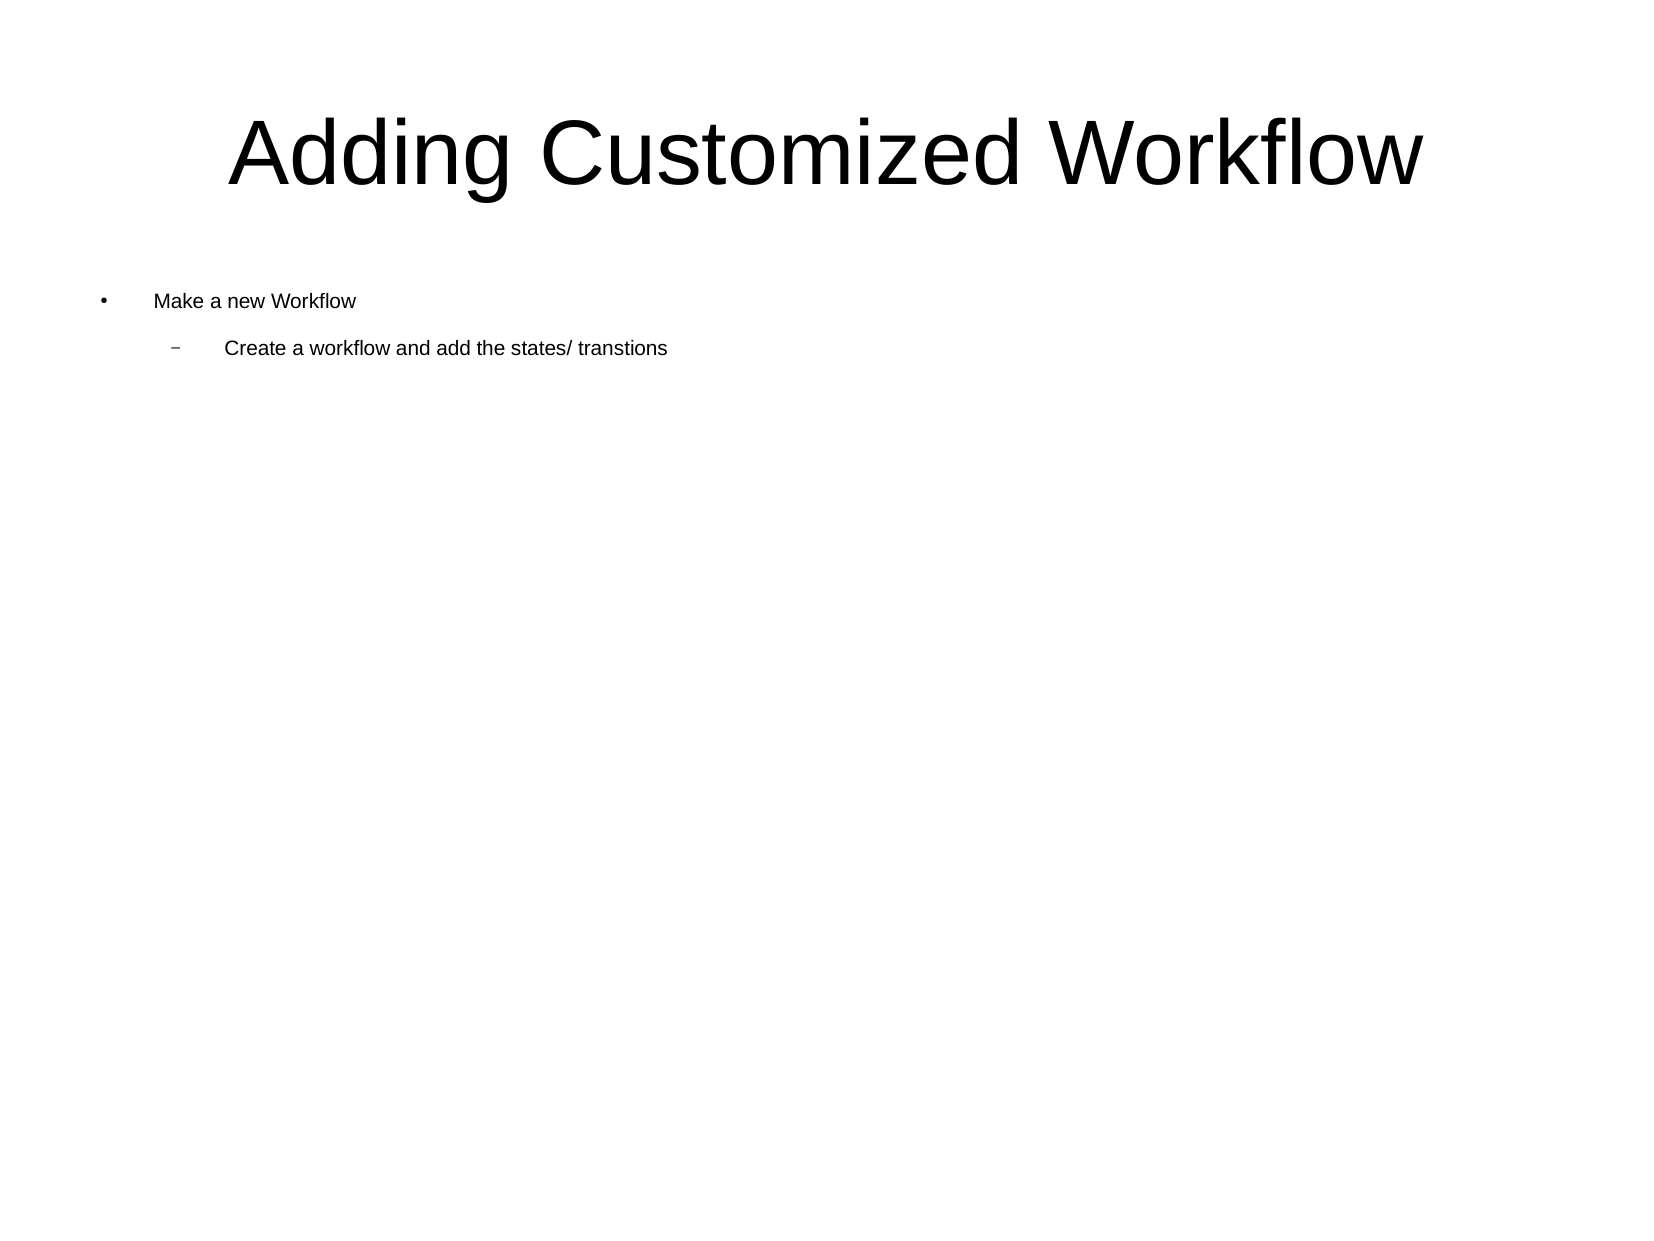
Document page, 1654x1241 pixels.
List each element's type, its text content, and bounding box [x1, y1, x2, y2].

title Adding Customized Workflow [82, 49, 1571, 257]
list Make a new Workflow Create a workflow and add the states/ transtions [82, 290, 1571, 1205]
